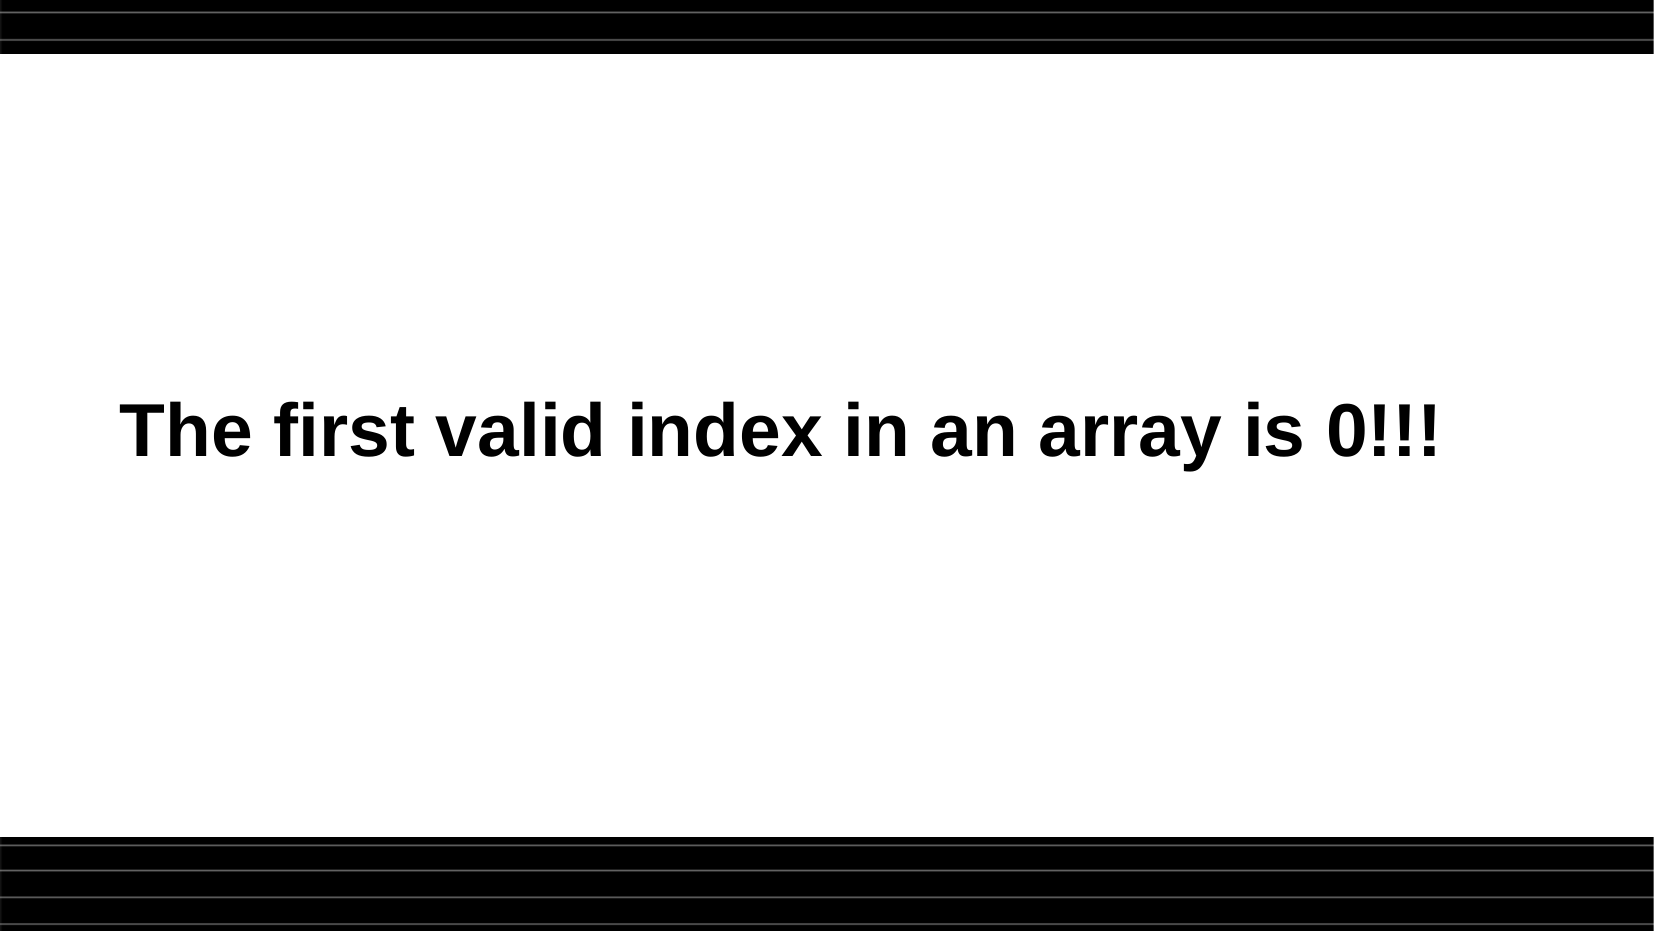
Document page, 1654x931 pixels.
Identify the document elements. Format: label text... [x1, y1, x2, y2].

picture [0, 0, 1654, 54]
picture [0, 837, 1654, 931]
text_box The first valid index in an array is 0!!! [105, 381, 1636, 481]
